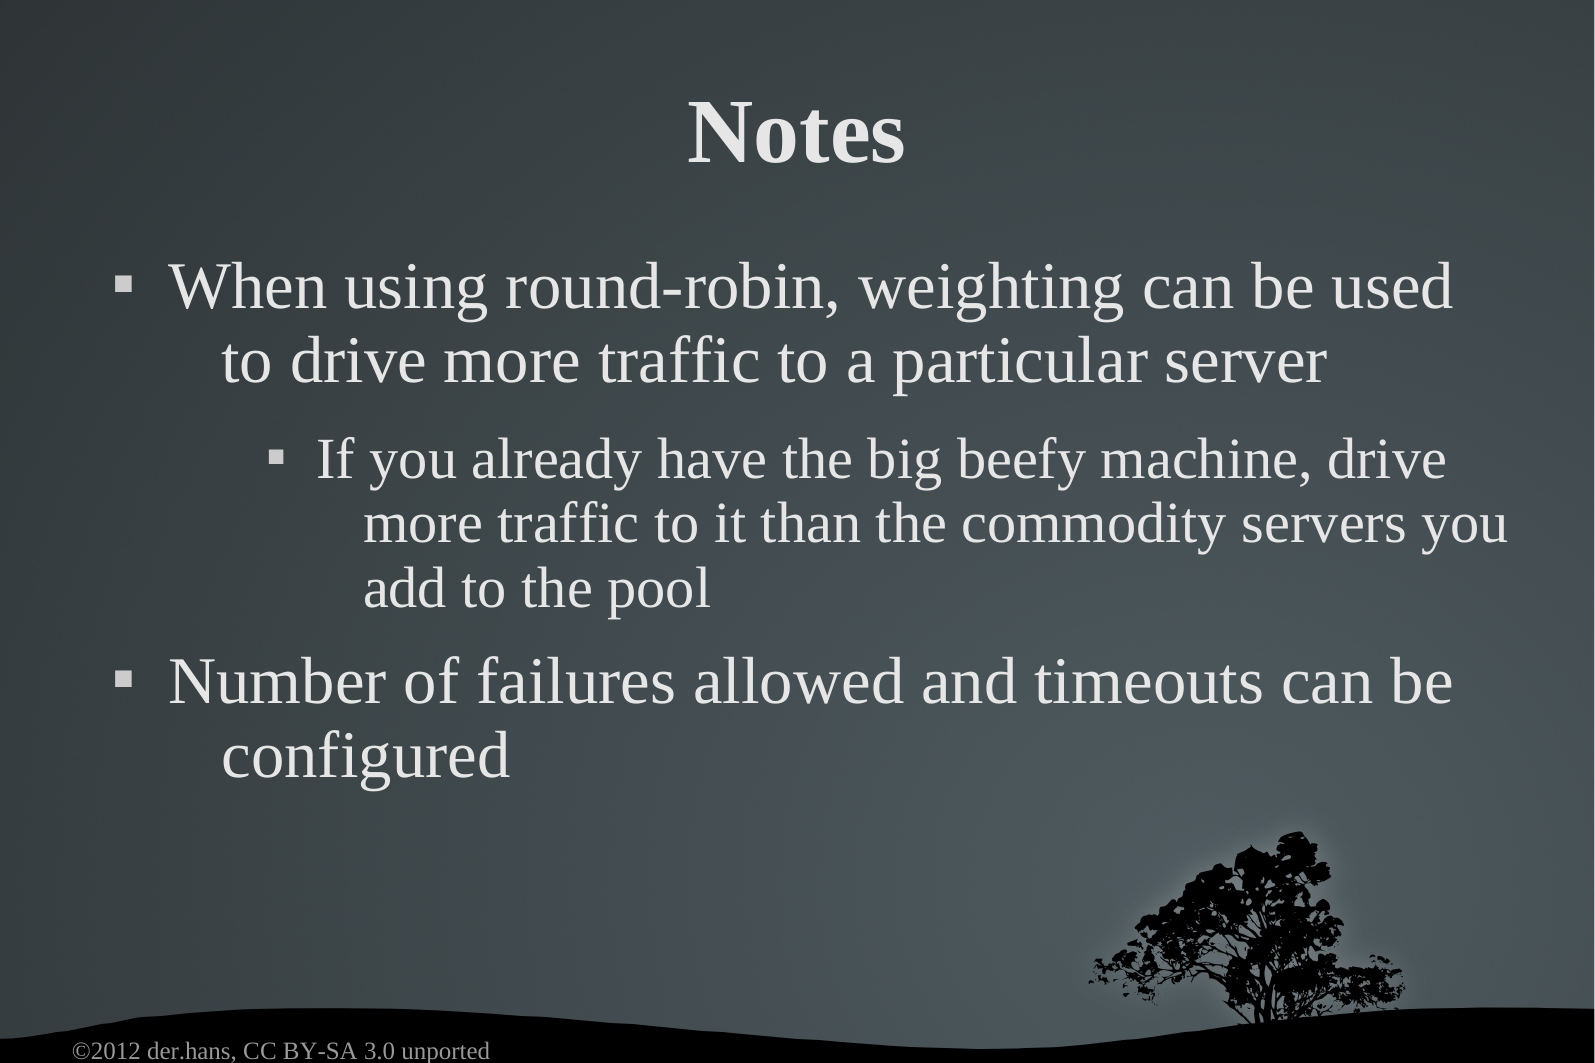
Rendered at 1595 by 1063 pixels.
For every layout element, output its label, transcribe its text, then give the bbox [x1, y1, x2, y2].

picture [430, 1049, 435, 1058]
title Notes [79, 49, 1515, 213]
list When using round-robin, weighting can be used to drive more traffic to a particular server If you already have the big beefy machine, drive more traffic to it than the commodity servers you add to the pool Number of failures allowed and timeouts can be configured [79, 248, 1515, 936]
picture [0, 0, 1595, 1063]
